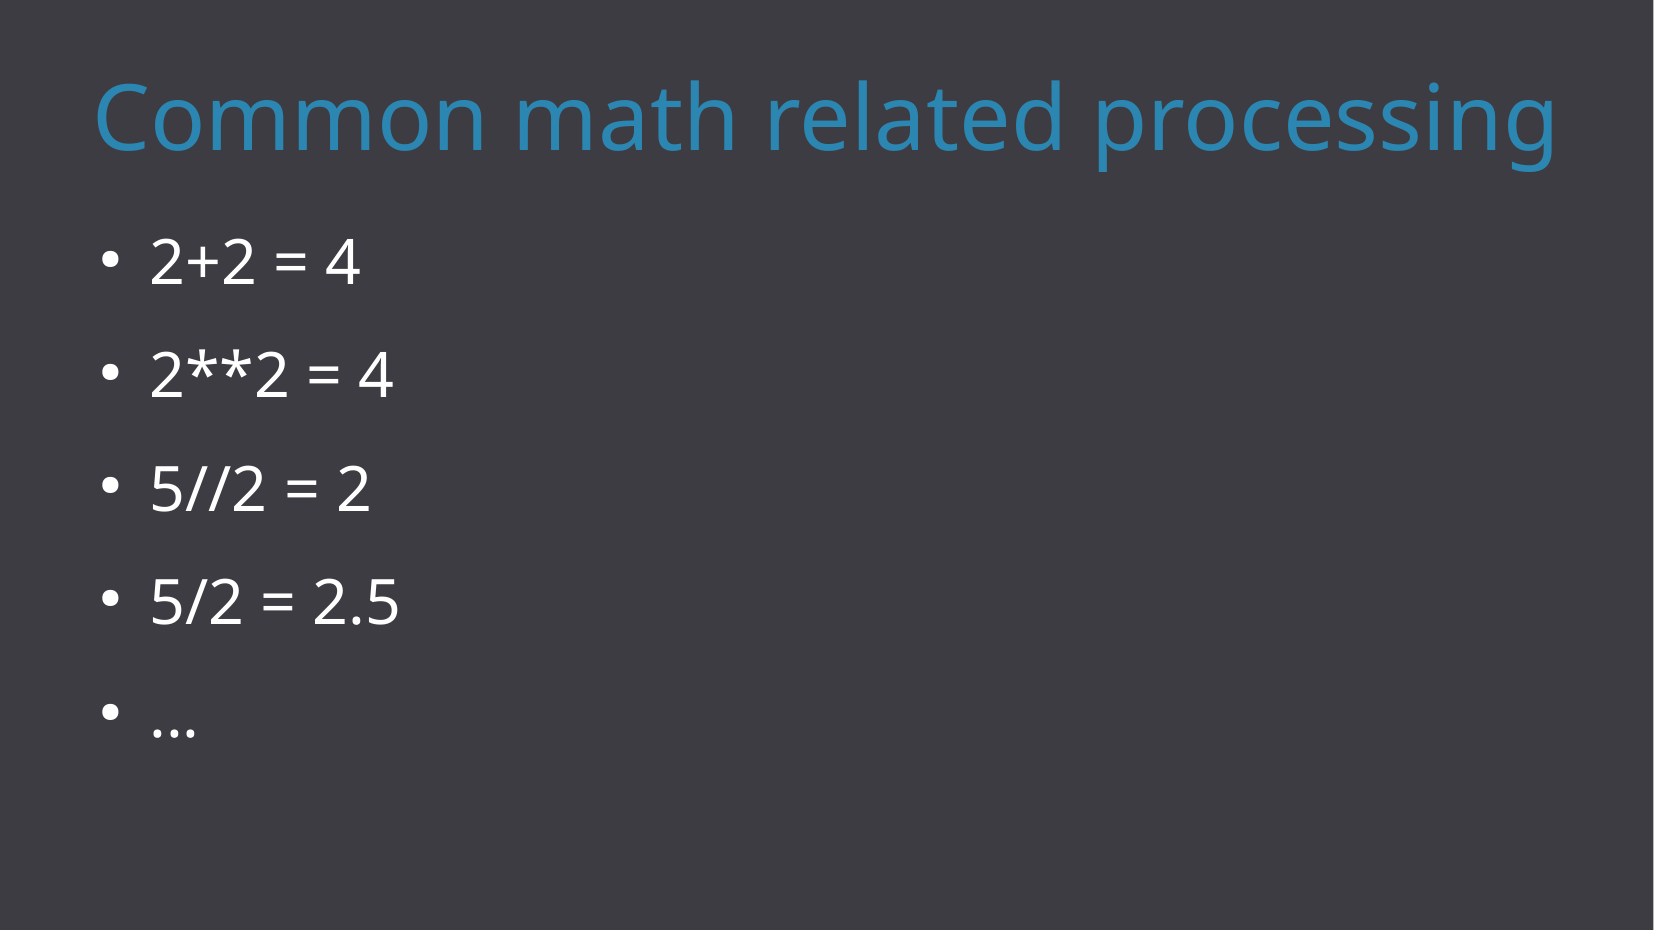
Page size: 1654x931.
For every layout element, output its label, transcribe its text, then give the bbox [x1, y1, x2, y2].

title Common math related processing [82, 37, 1571, 193]
list 2+2 = 4 2**2 = 4 5//2 = 2 5/2 = 2.5 ... [82, 217, 1571, 758]
